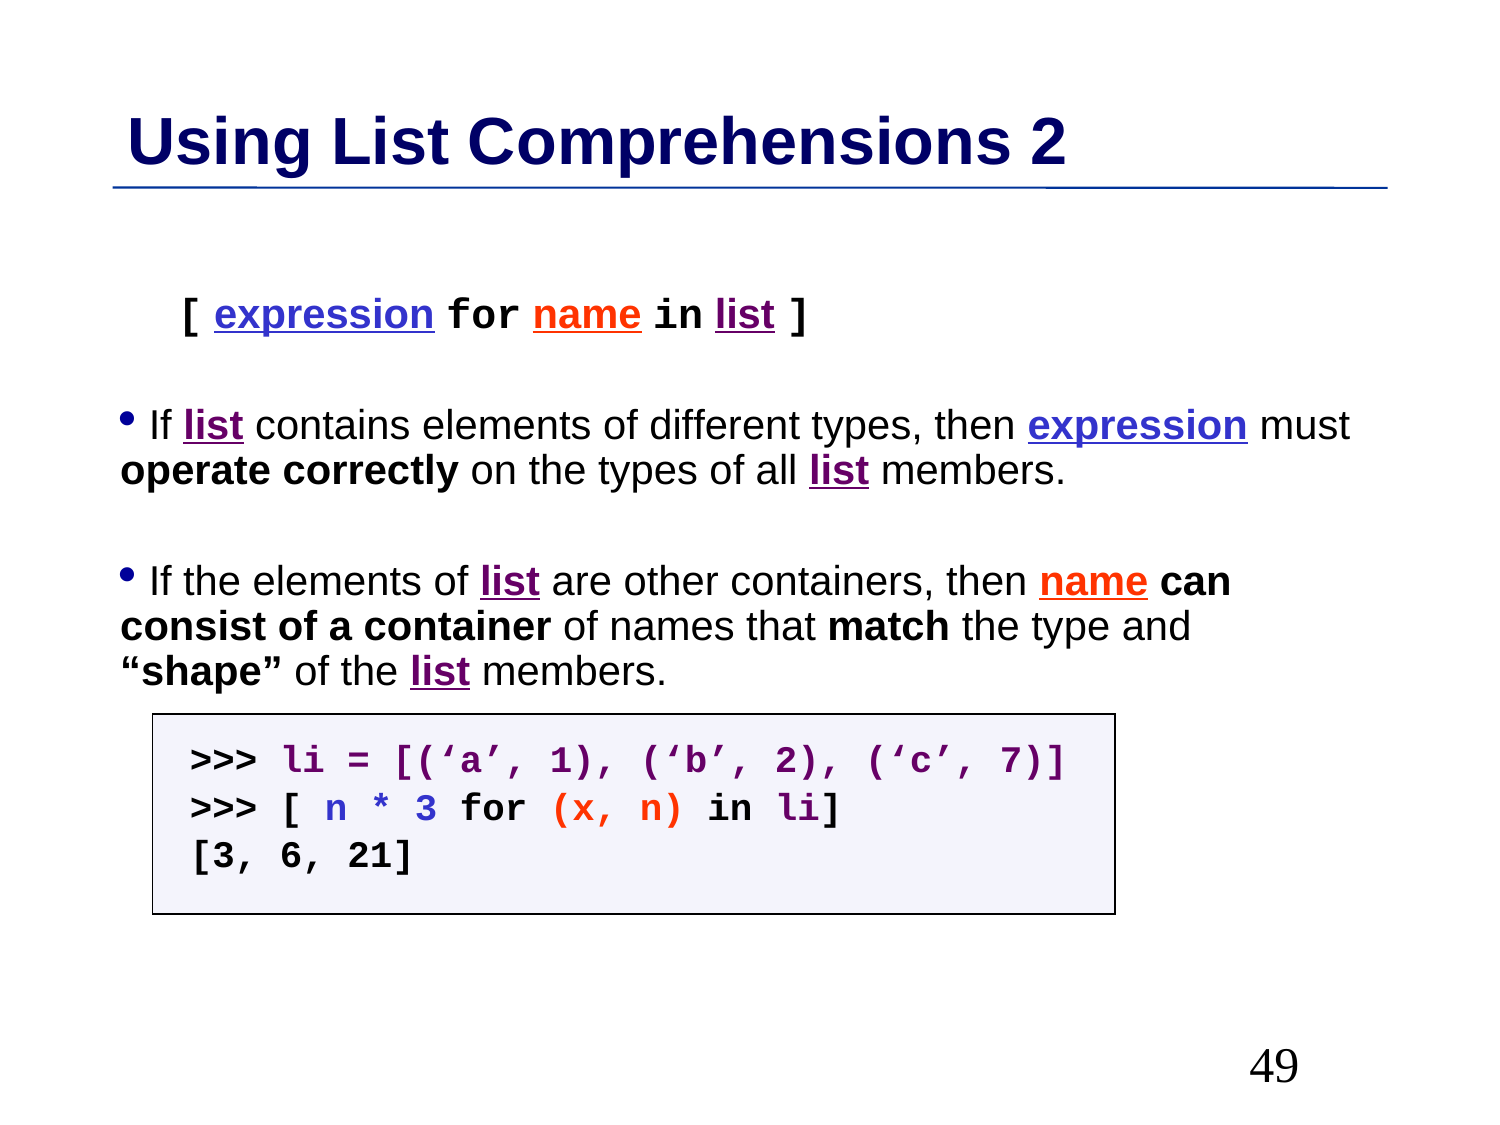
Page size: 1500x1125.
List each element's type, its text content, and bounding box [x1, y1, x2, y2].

list [ expression for name in list ] If list contains elements of different types, then expression must operate correctly on the types of all list members. If the elements of list are other containers, then name can consist of a container of names that match the type and “shape” of the list members. [105, 285, 1381, 800]
text_box [152, 800, 1116, 915]
text_box >>> li = [(‘a’, 1), (‘b’, 2), (‘c’, 7)] >>> [ n * 3 for (x, n) in li] [3, 6, 21] [173, 734, 1193, 888]
text_box <number> [1074, 994, 1387, 1125]
title Using List Comprehensions 2 [112, 89, 1388, 185]
